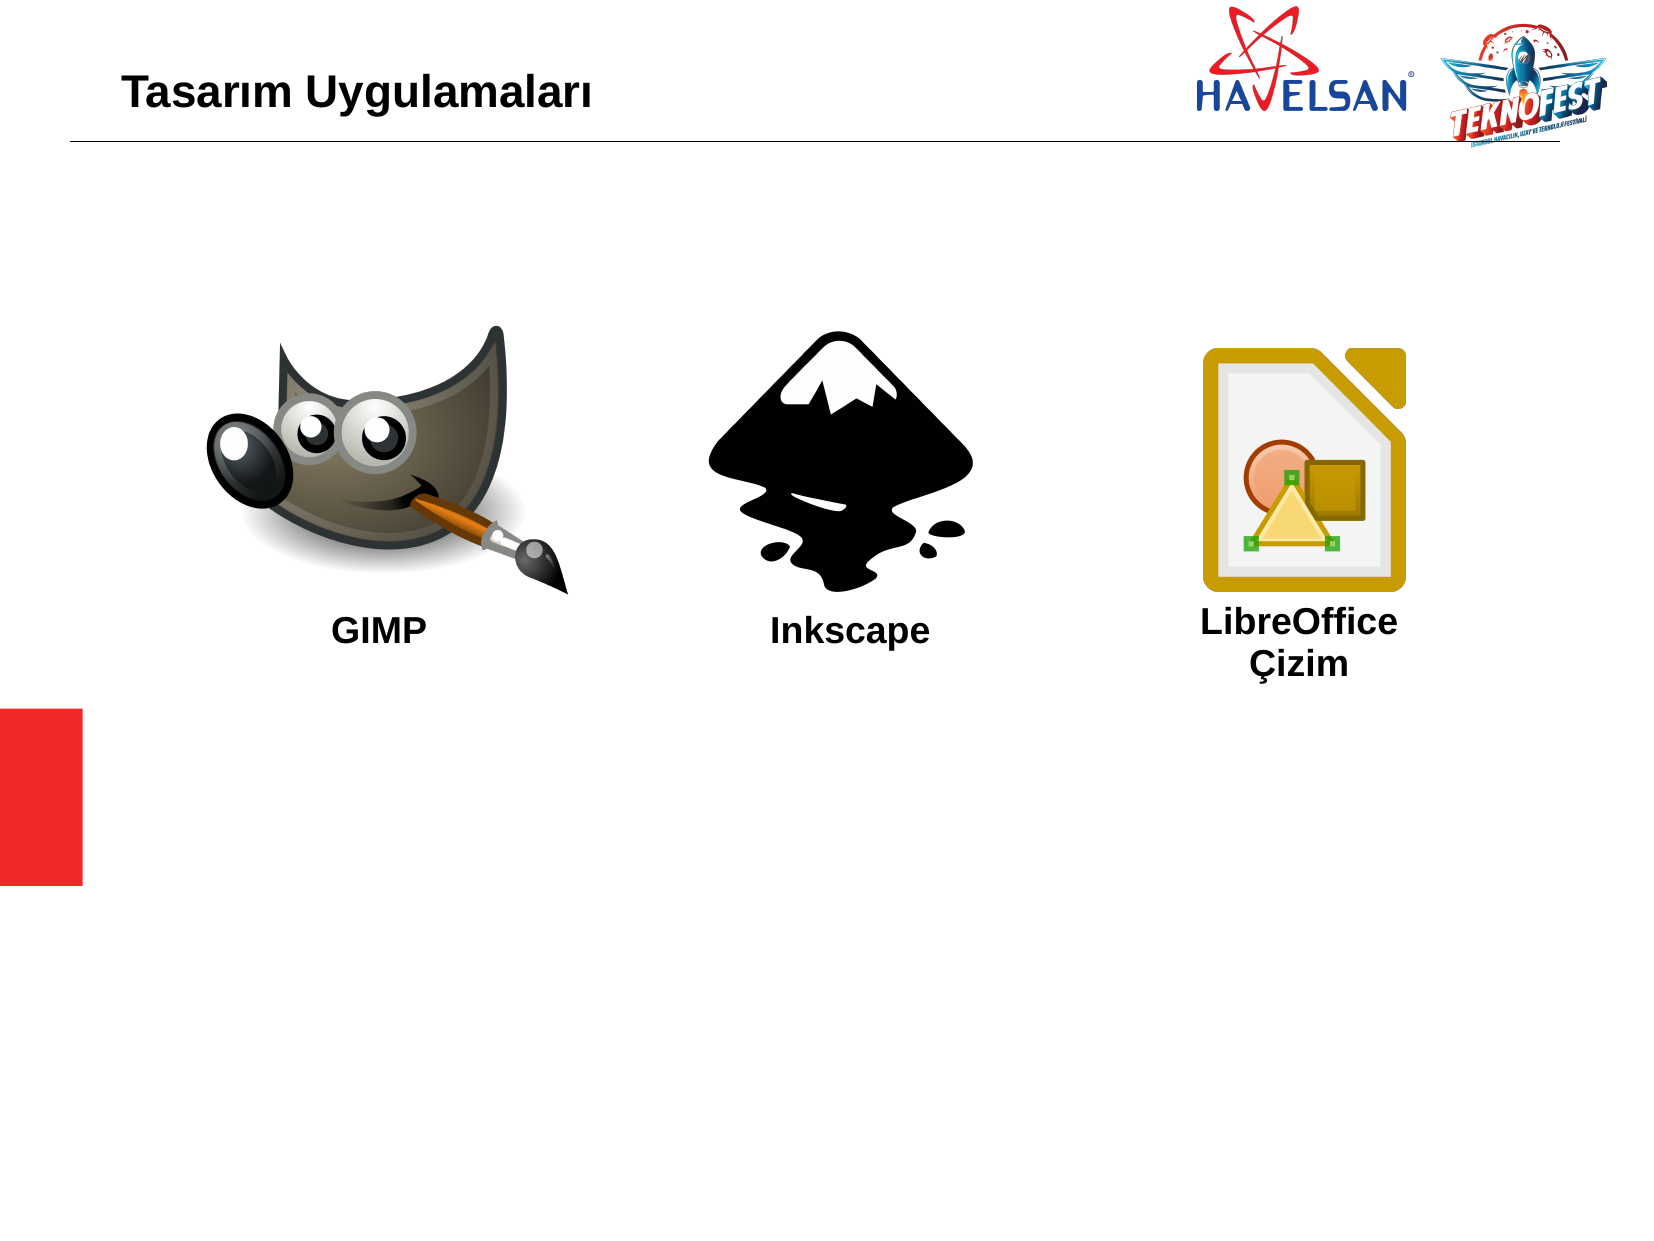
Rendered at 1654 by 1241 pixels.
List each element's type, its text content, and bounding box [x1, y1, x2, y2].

text_box LibreOffice Çizim [1122, 592, 1477, 692]
picture [202, 261, 579, 638]
picture [1195, 2, 1630, 154]
text_box Tasarım Uygulamaları [106, 59, 1536, 126]
text_box Inkscape [673, 602, 1028, 660]
picture [698, 320, 981, 602]
picture [1203, 348, 1406, 592]
text_box GIMP [202, 602, 557, 660]
